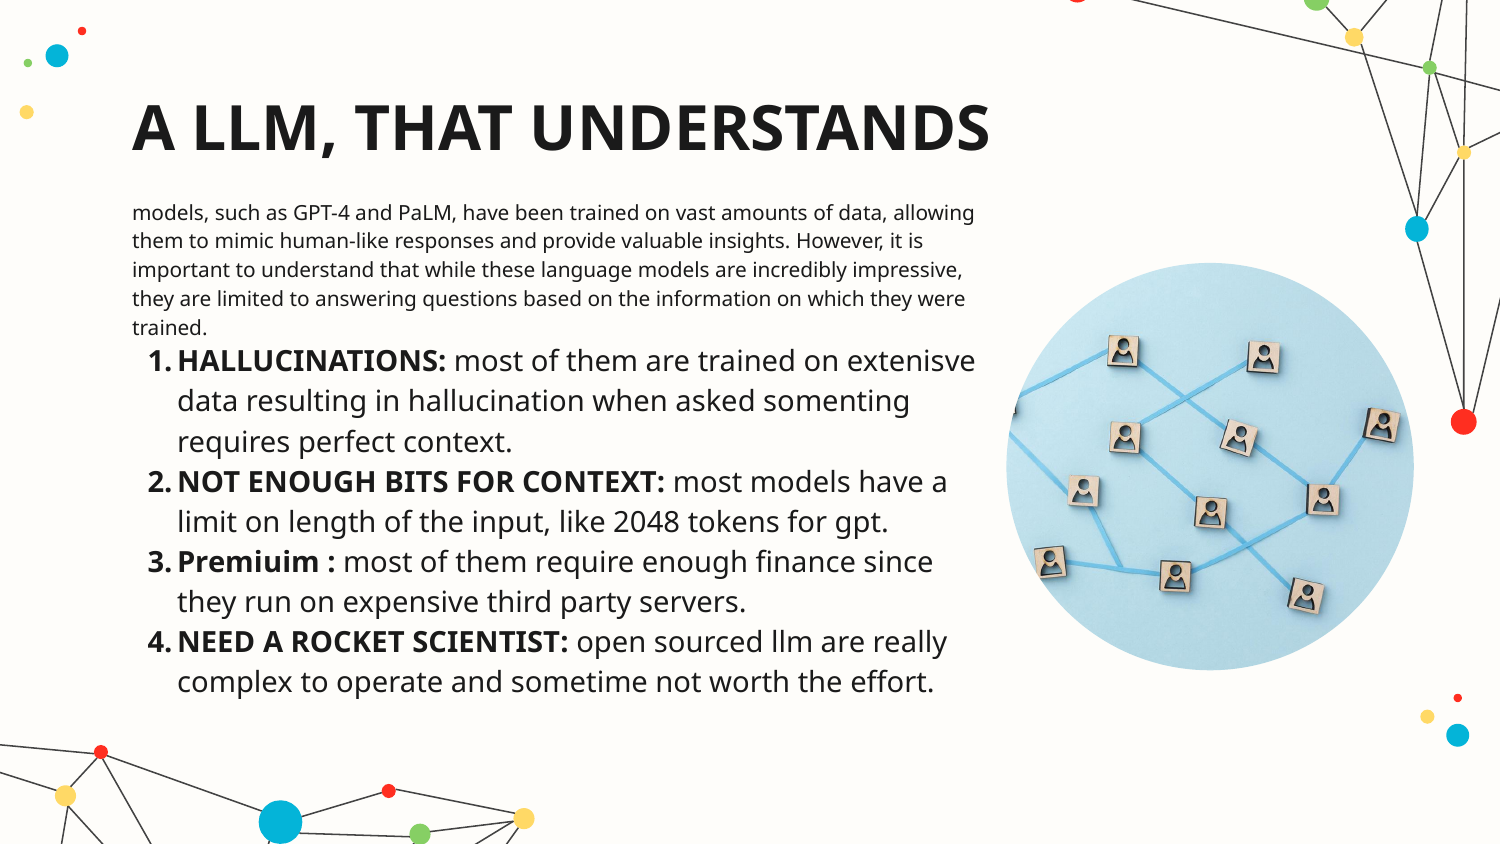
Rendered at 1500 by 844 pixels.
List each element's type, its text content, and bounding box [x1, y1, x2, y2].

text_box [1006, 262, 1414, 671]
text_box models, such as GPT-4 and PaLM, have been trained on vast amounts of data, allowing them to mimic human-like responses and provide valuable insights. However, it is important to understand that while these language models are incredibly impressive, they are limited to answering questions based on the information on which they were trained. [116, 180, 993, 322]
text_box HALLUCINATIONS: most of them are trained on extenisve data resulting in hallucination when asked somenting requires perfect context. NOT ENOUGH BITS FOR CONTEXT: most models have a limit on length of the input, like 2048 tokens for gpt. Premiuim : most of them require enough finance since they run on expensive third party servers. NEED A ROCKET SCIENTIST: open sourced llm are really complex to operate and sometime not worth the effort. [116, 322, 993, 750]
title A LLM, THAT UNDERSTANDS [116, 72, 1383, 167]
